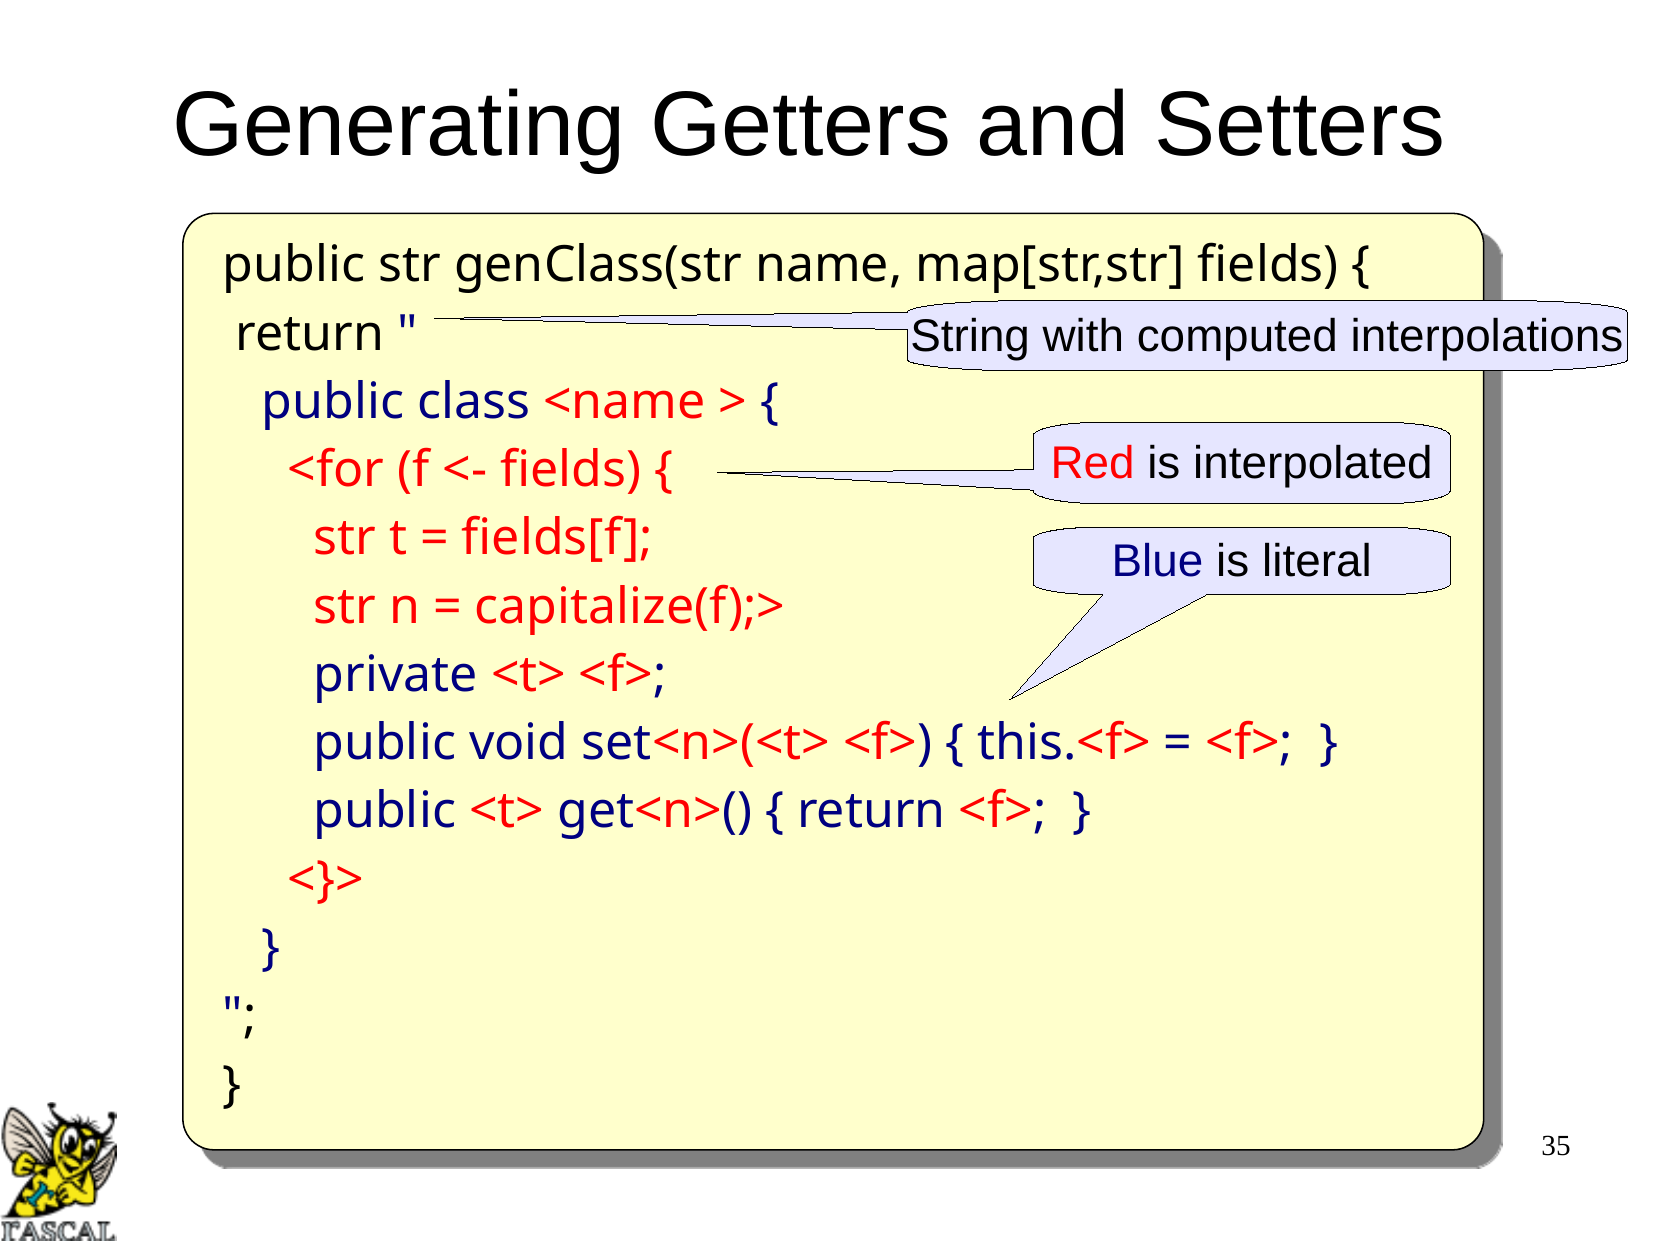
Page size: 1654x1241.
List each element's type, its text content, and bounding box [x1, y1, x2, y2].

text_box Red is interpolated [717, 422, 1451, 504]
text_box [1480, 229, 1484, 300]
picture [0, 1102, 117, 1241]
text_box public str genClass(str name, map[str,str] fields) { return " public class <name > { <for (f <- fields) { str t = fields[f]; str n = capitalize(f);> private <t> <f>; public void set<n>(<t> <f>) { this.<f> = <f>; } public <t> get<n>() { return <f>; } <}> } "; } [208, 220, 1480, 1241]
text_box [1480, 371, 1484, 1134]
text_box [182, 213, 1472, 1150]
text_box Blue is literal [1009, 527, 1451, 700]
text_box String with computed interpolations [434, 300, 1628, 371]
title Generating Getters and Setters [65, 20, 1554, 228]
